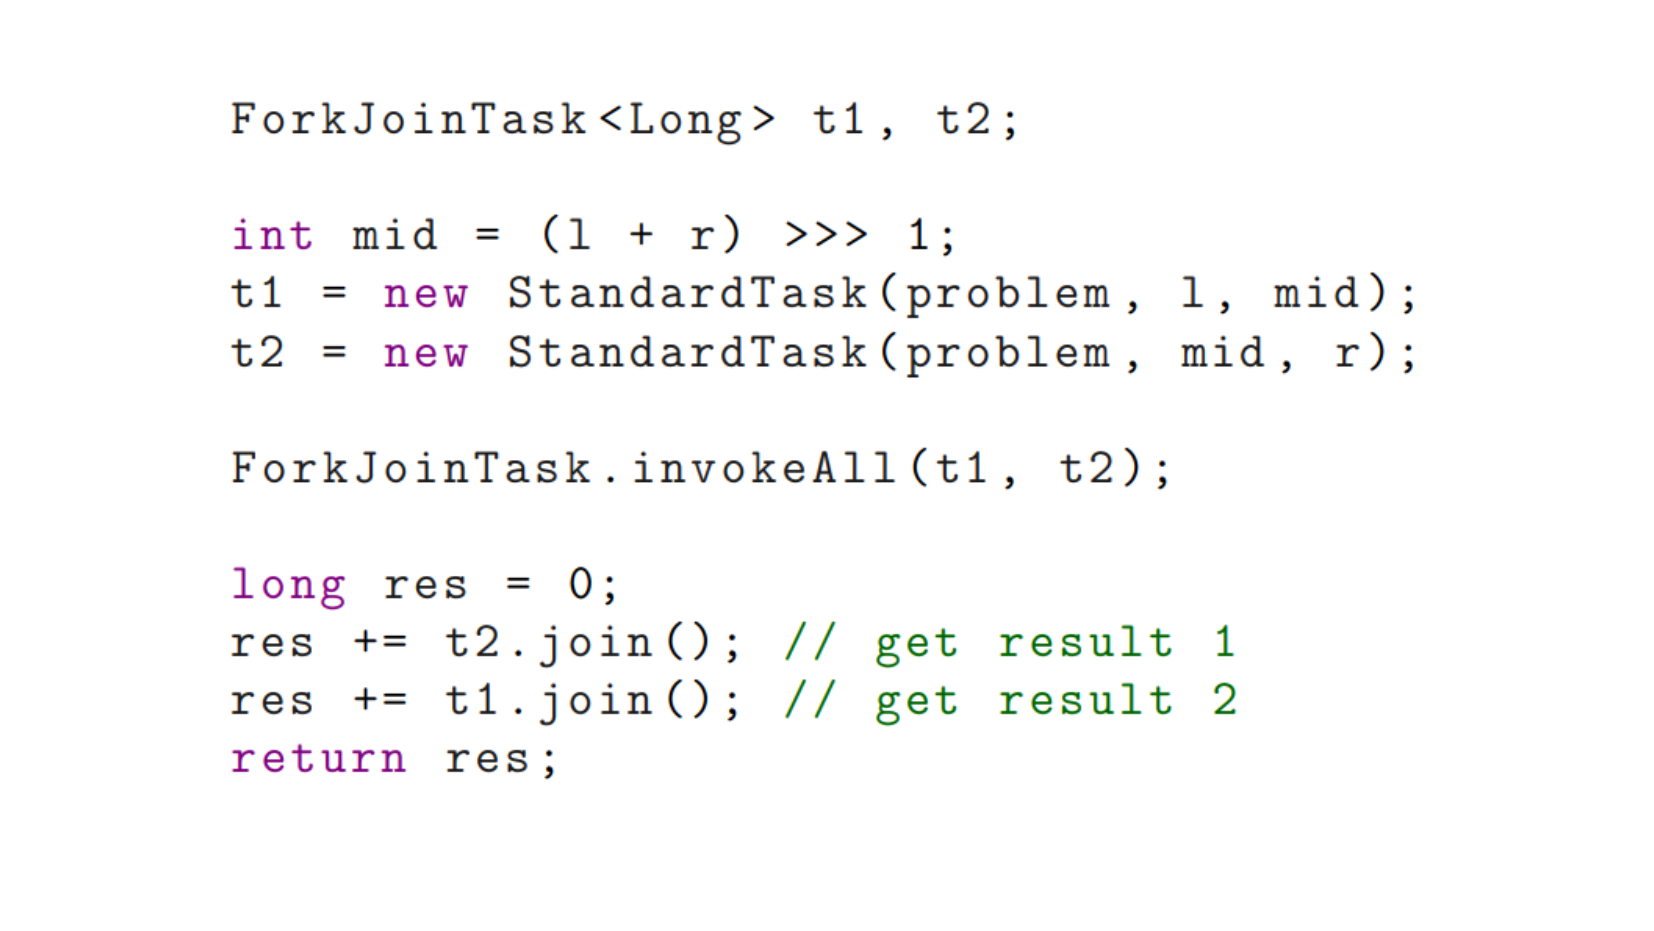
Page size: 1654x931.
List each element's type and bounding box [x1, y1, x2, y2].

picture [85, 24, 1571, 816]
